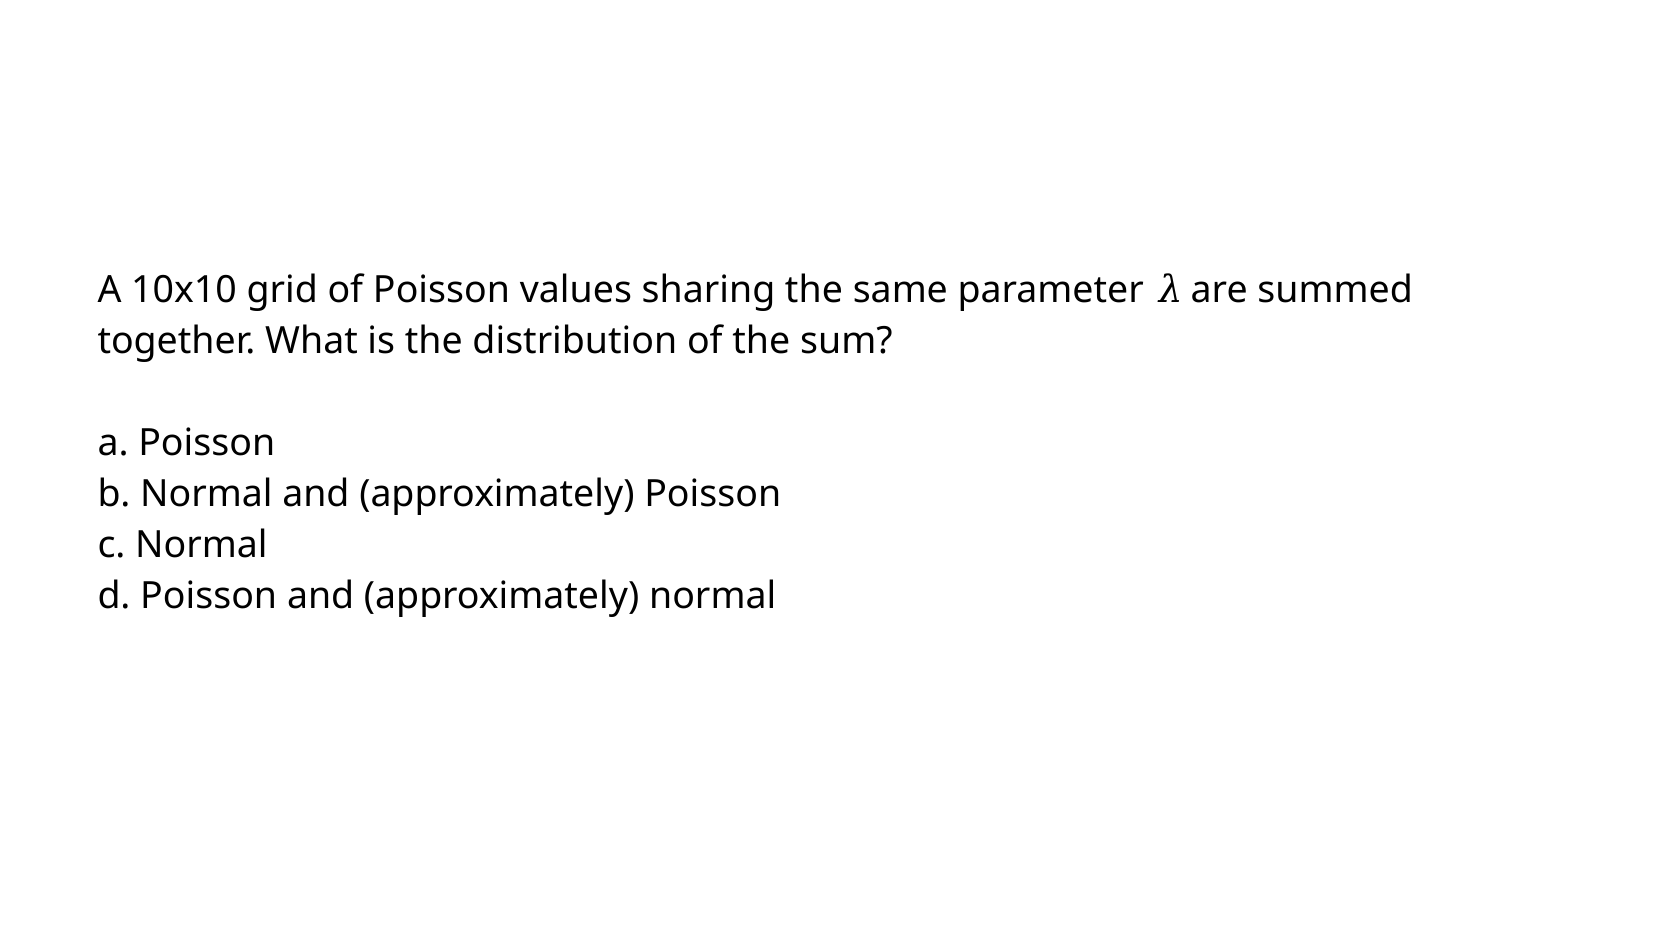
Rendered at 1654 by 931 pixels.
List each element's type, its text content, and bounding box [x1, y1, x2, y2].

text_box A 10x10 grid of Poisson values sharing the same parameter 𝜆 are summed together. What is the distribution of the sum? a. Poisson b. Normal and (approximately) Poisson c. Normal d. Poisson and (approximately) normal [82, 255, 1560, 697]
